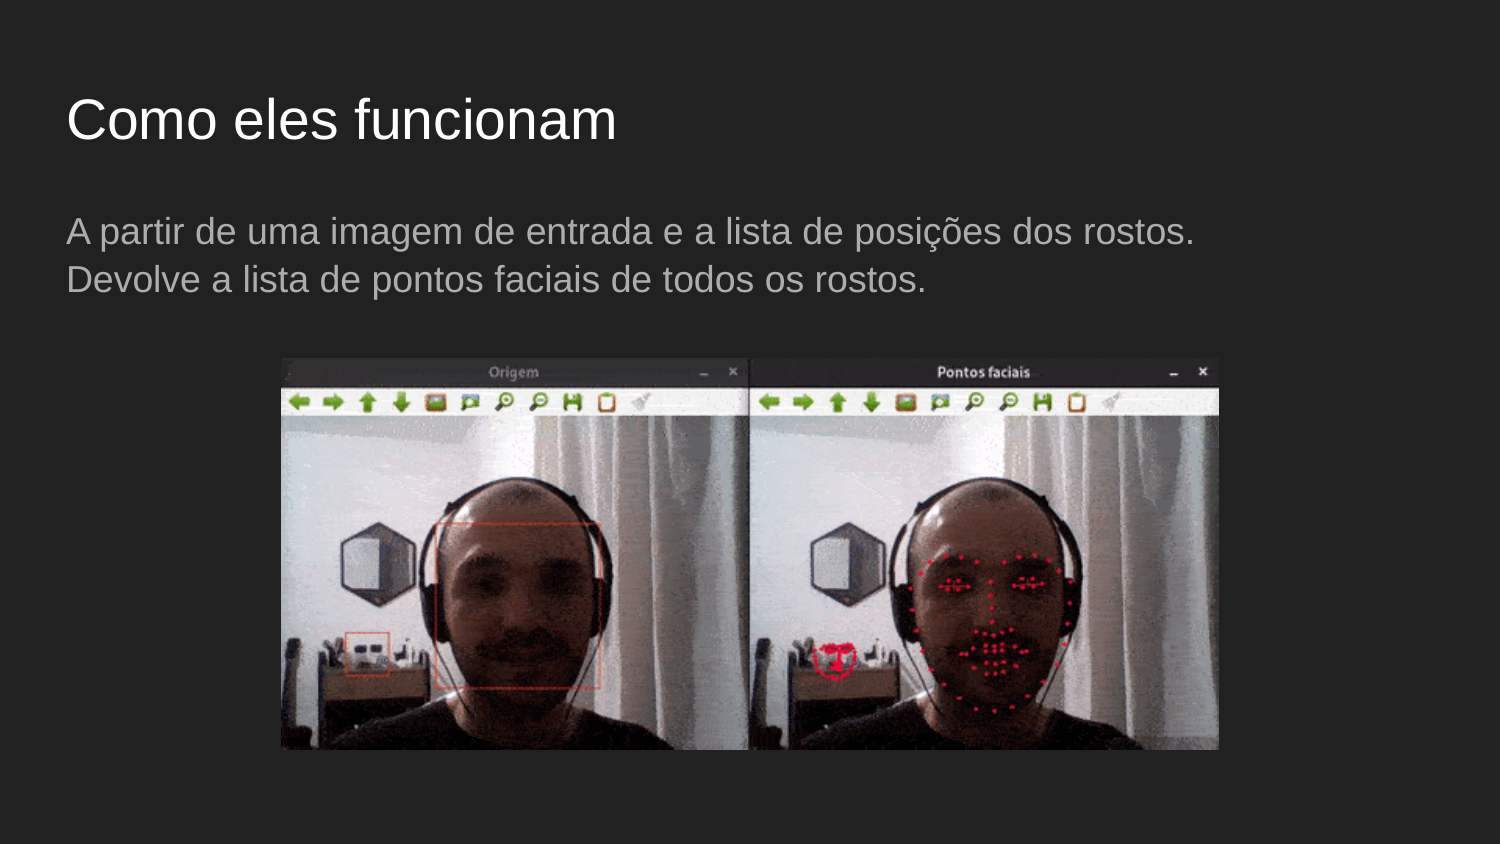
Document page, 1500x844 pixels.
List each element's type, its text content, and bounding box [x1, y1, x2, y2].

picture [281, 358, 1219, 750]
title Como eles funcionam [51, 72, 1449, 167]
list A partir de uma imagem de entrada e a lista de posições dos rostos. Devolve a lista de pontos faciais de todos os rostos. [51, 189, 1449, 750]
